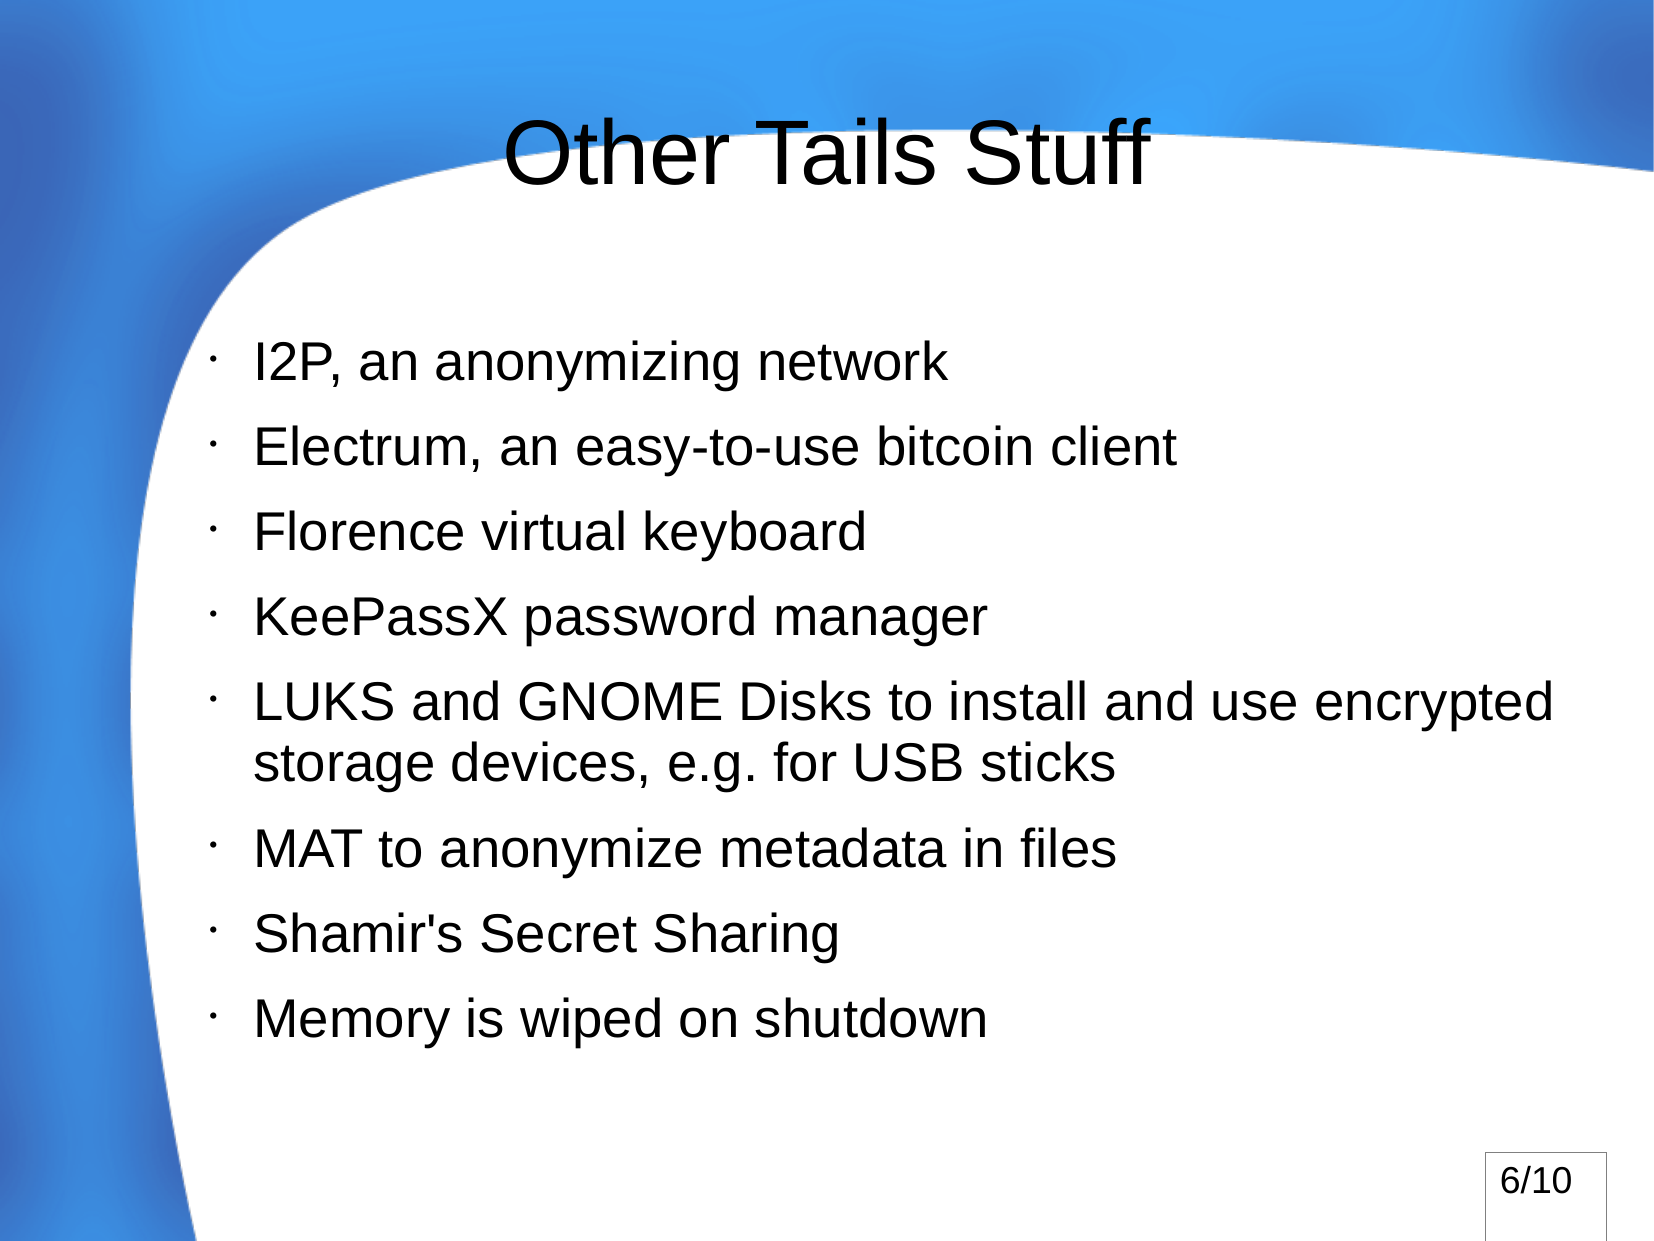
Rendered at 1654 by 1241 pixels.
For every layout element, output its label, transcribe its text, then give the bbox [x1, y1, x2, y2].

list I2P, an anonymizing network Electrum, an easy-to-use bitcoin client Florence virtual keyboard KeePassX password manager LUKS and GNOME Disks to install and use encrypted storage devices, e.g. for USB sticks MAT to anonymize metadata in files Shamir's Secret Sharing Memory is wiped on shutdown [194, 330, 1651, 1051]
text_box <number>/10 [1485, 1152, 1607, 1241]
picture [0, 0, 1654, 1241]
title Other Tails Stuff [82, 49, 1571, 257]
